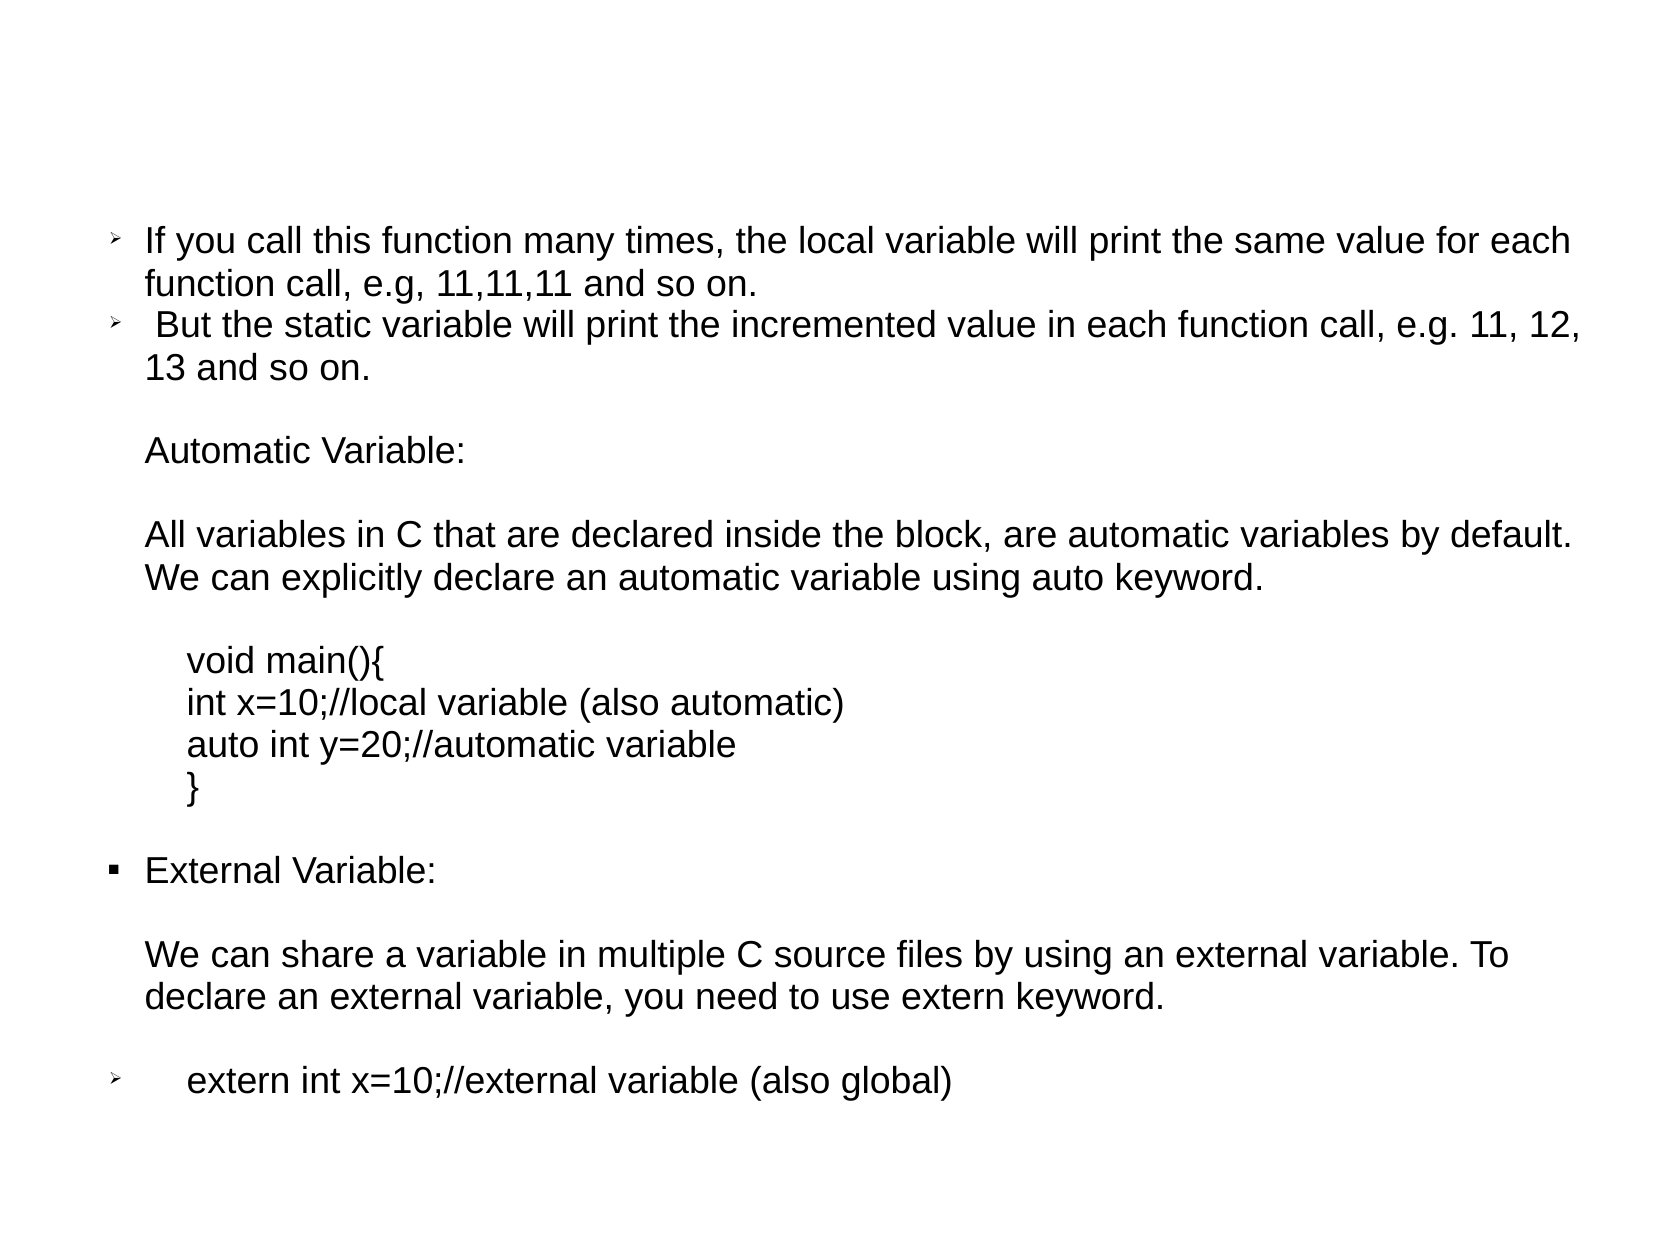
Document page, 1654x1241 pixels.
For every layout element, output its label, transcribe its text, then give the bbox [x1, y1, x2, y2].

text_box If you call this function many times, the local variable will print the same value for each function call, e.g, 11,11,11 and so on. But the static variable will print the incremented value in each function call, e.g. 11, 12, 13 and so on. Automatic Variable: All variables in C that are declared inside the block, are automatic variables by default. We can explicitly declare an automatic variable using auto keyword. void main(){ int x=10;//local variable (also automatic) auto int y=20;//automatic variable } External Variable: We can share a variable in multiple C source files by using an external variable. To declare an external variable, you need to use extern keyword. extern int x=10;//external variable (also global) [94, 212, 1619, 1110]
